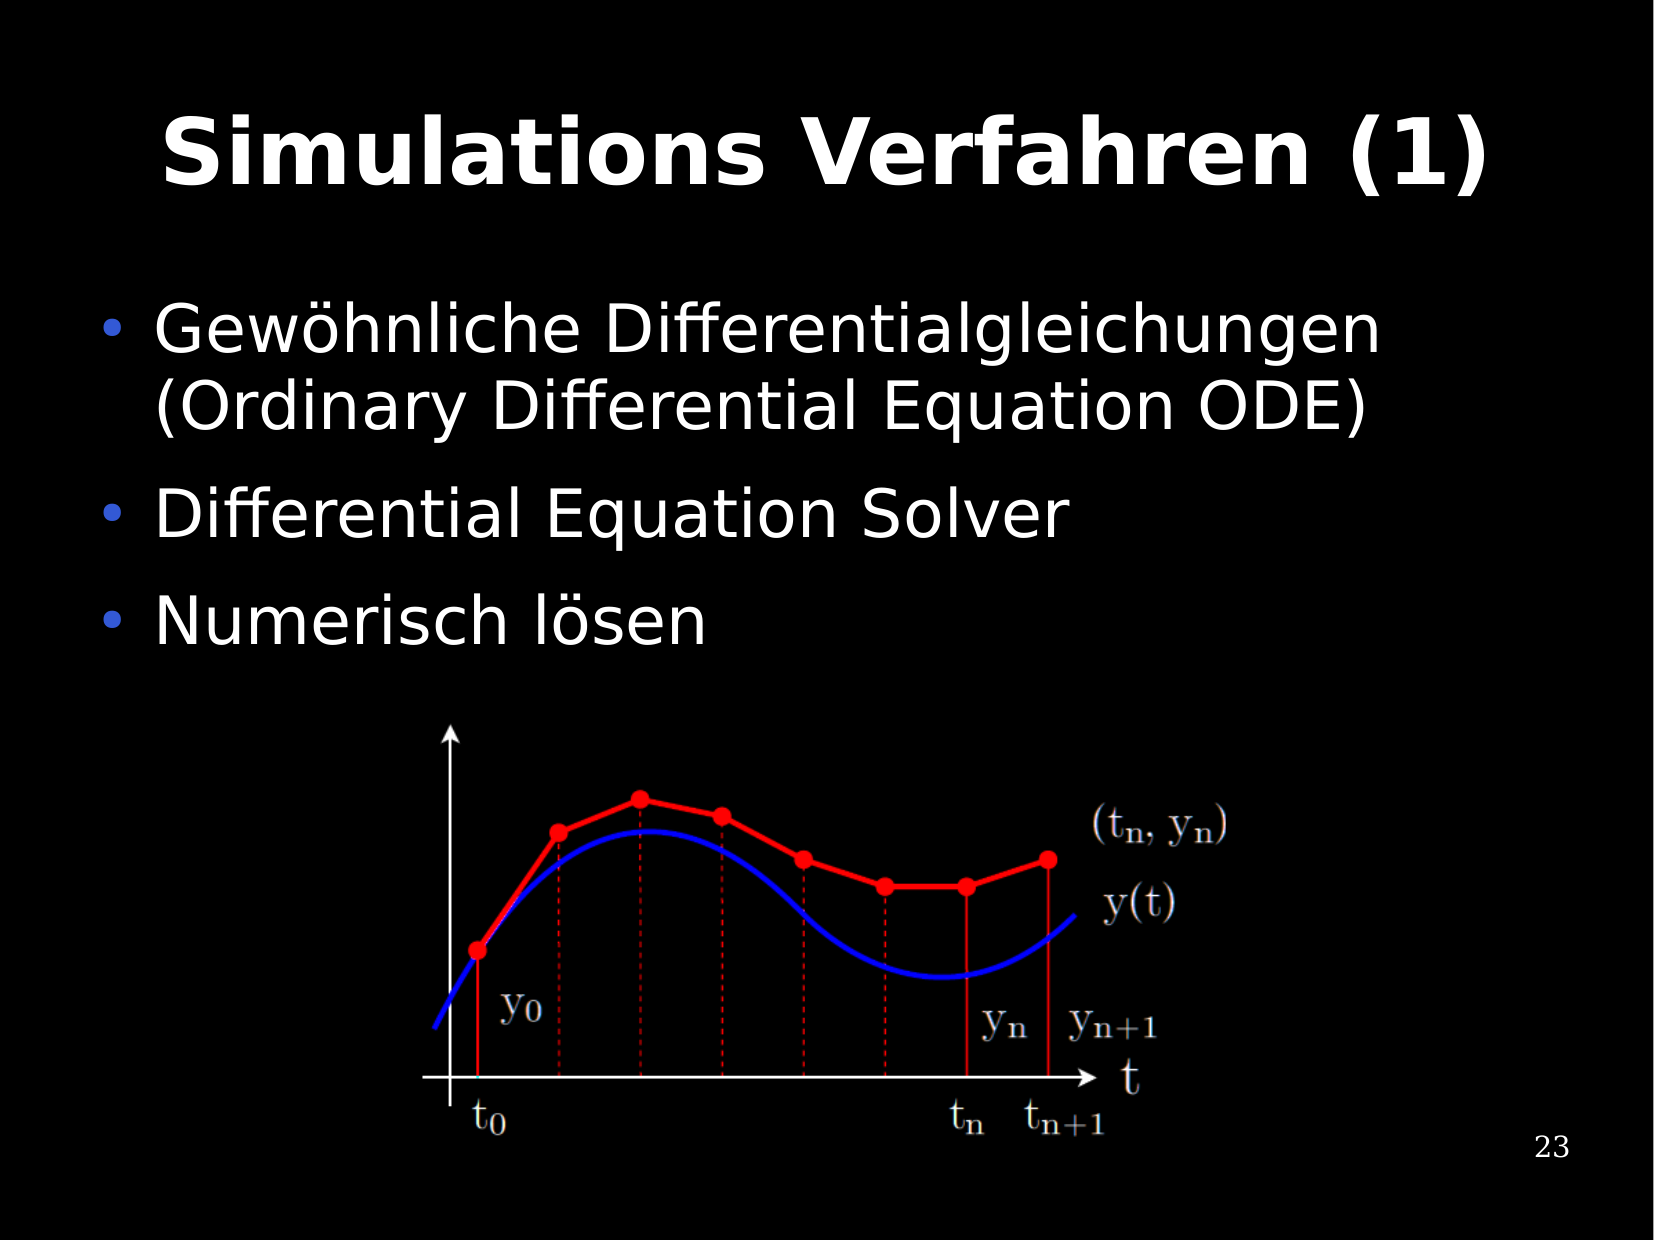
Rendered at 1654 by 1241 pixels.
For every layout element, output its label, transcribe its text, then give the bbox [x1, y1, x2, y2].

title Simulations Verfahren (1) [82, 49, 1571, 257]
picture [413, 714, 1241, 1152]
list Gewöhnliche Differentialgleichungen (Ordinary Differential Equation ODE) Differential Equation Solver Numerisch lösen [82, 290, 1538, 1010]
